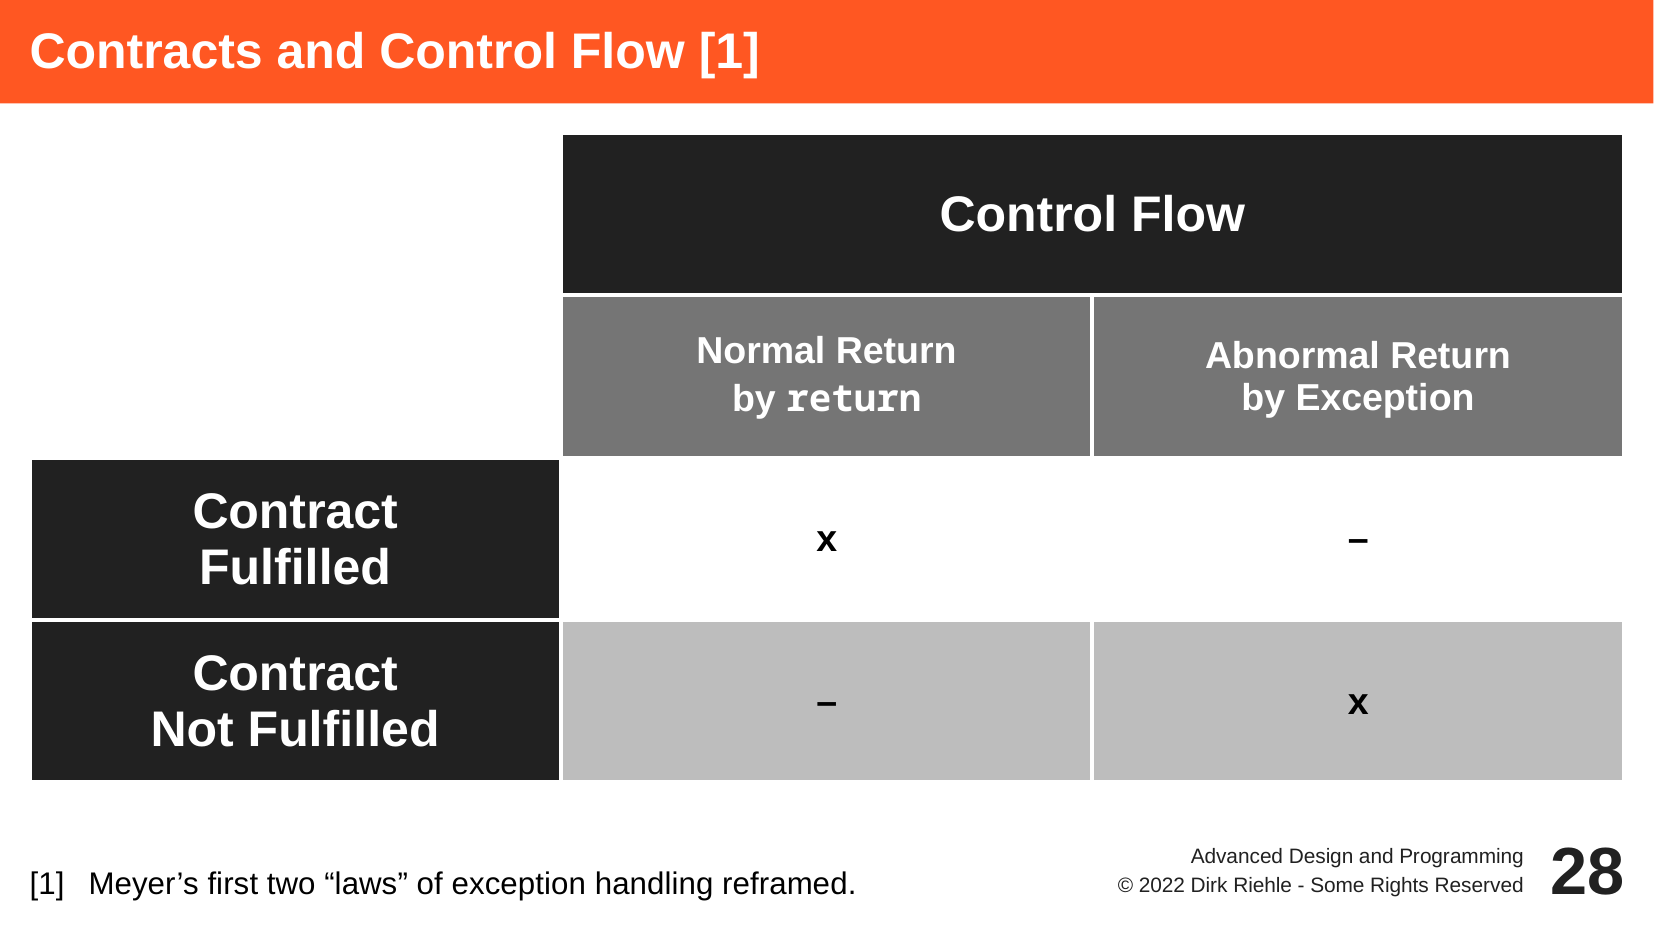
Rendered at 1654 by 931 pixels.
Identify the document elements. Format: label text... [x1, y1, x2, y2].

table_cell Abnormal Return by Exception [1094, 297, 1622, 456]
table_cell Contract Fulfilled [32, 460, 559, 618]
table_cell [32, 297, 559, 456]
table_cell Normal Return by return [563, 297, 1090, 456]
table_cell Contract Not Fulfilled [32, 622, 559, 693]
table_cell x [563, 460, 1090, 618]
text_box [1] Meyer’s first two “laws” of exception handling reframed. [0, 693, 1182, 931]
table_cell – [563, 622, 1090, 693]
table_header Control Flow [563, 135, 1622, 293]
title Contracts and Control Flow [1] [0, 0, 1654, 104]
table_cell x [1094, 622, 1622, 780]
table_header [32, 135, 559, 293]
table_cell – [1094, 460, 1622, 618]
